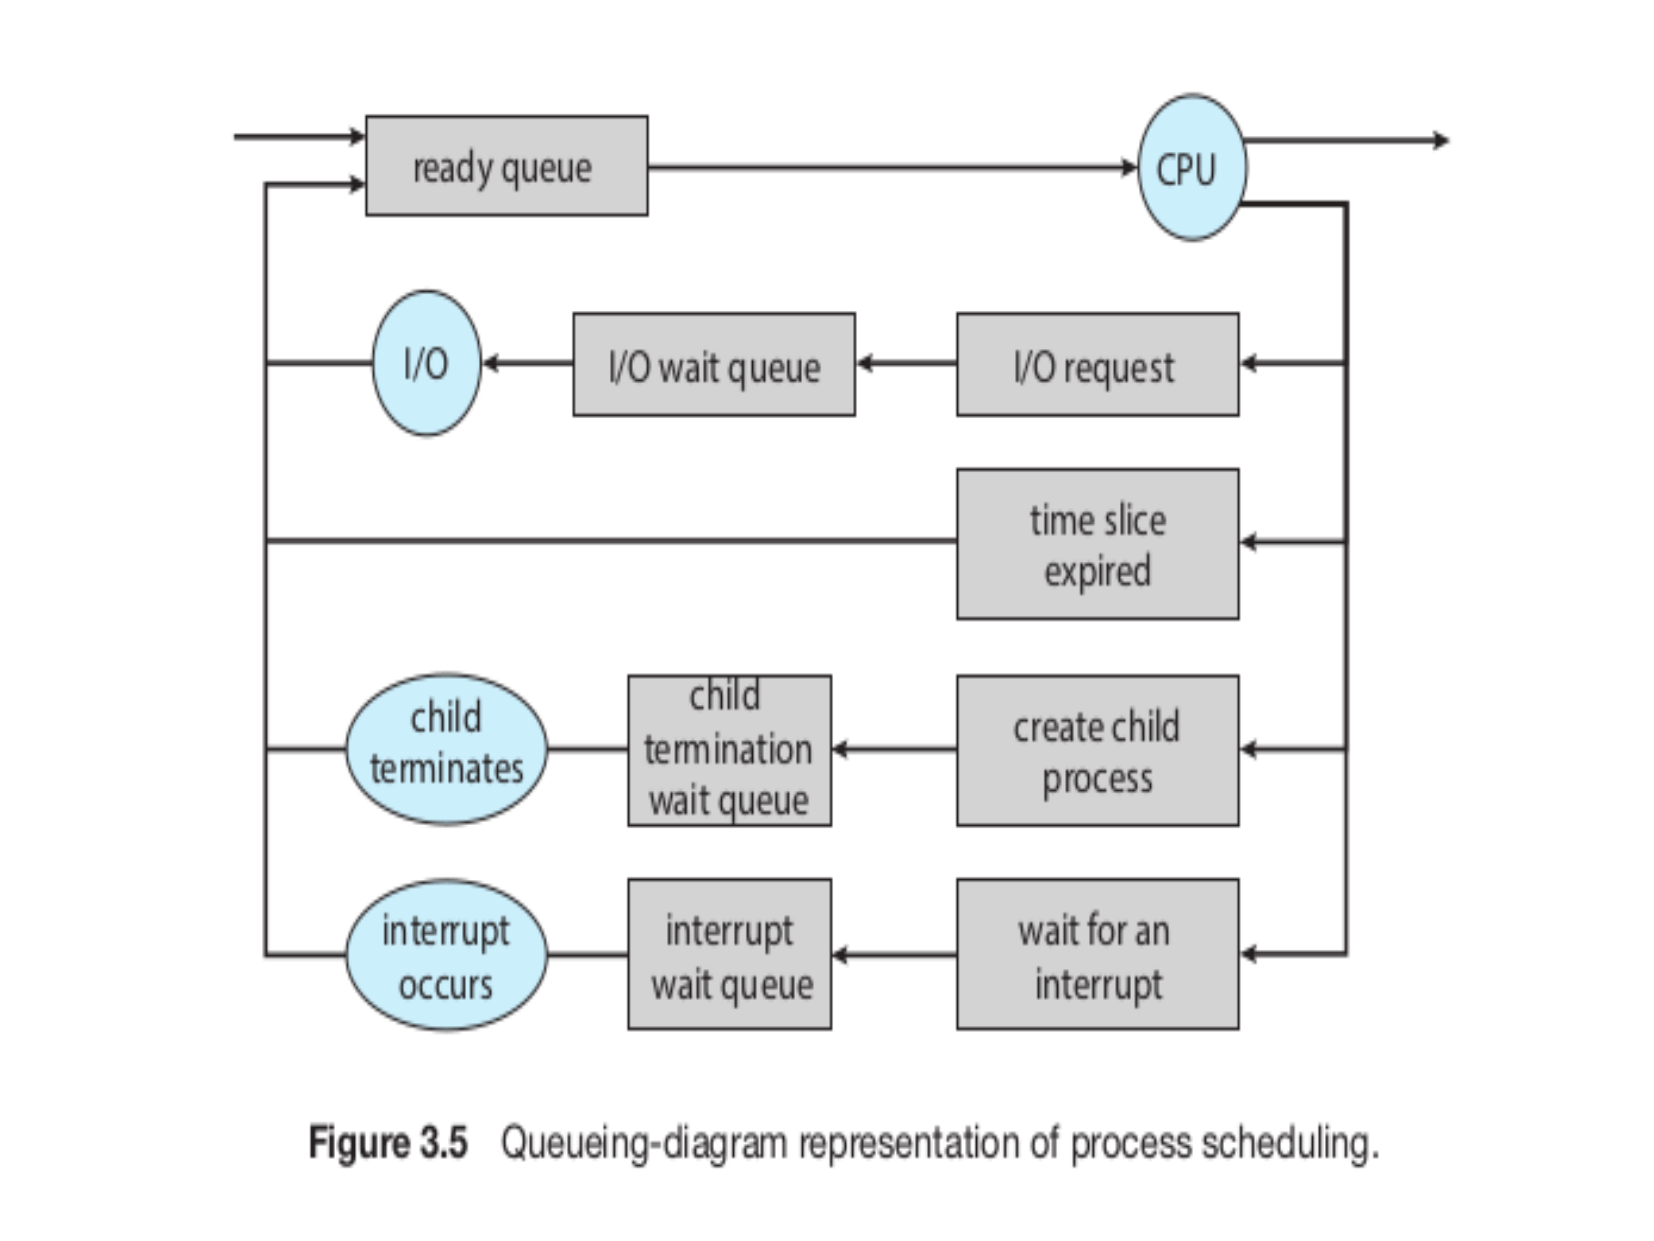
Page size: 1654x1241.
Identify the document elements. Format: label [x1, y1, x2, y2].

picture [130, 62, 1517, 1182]
